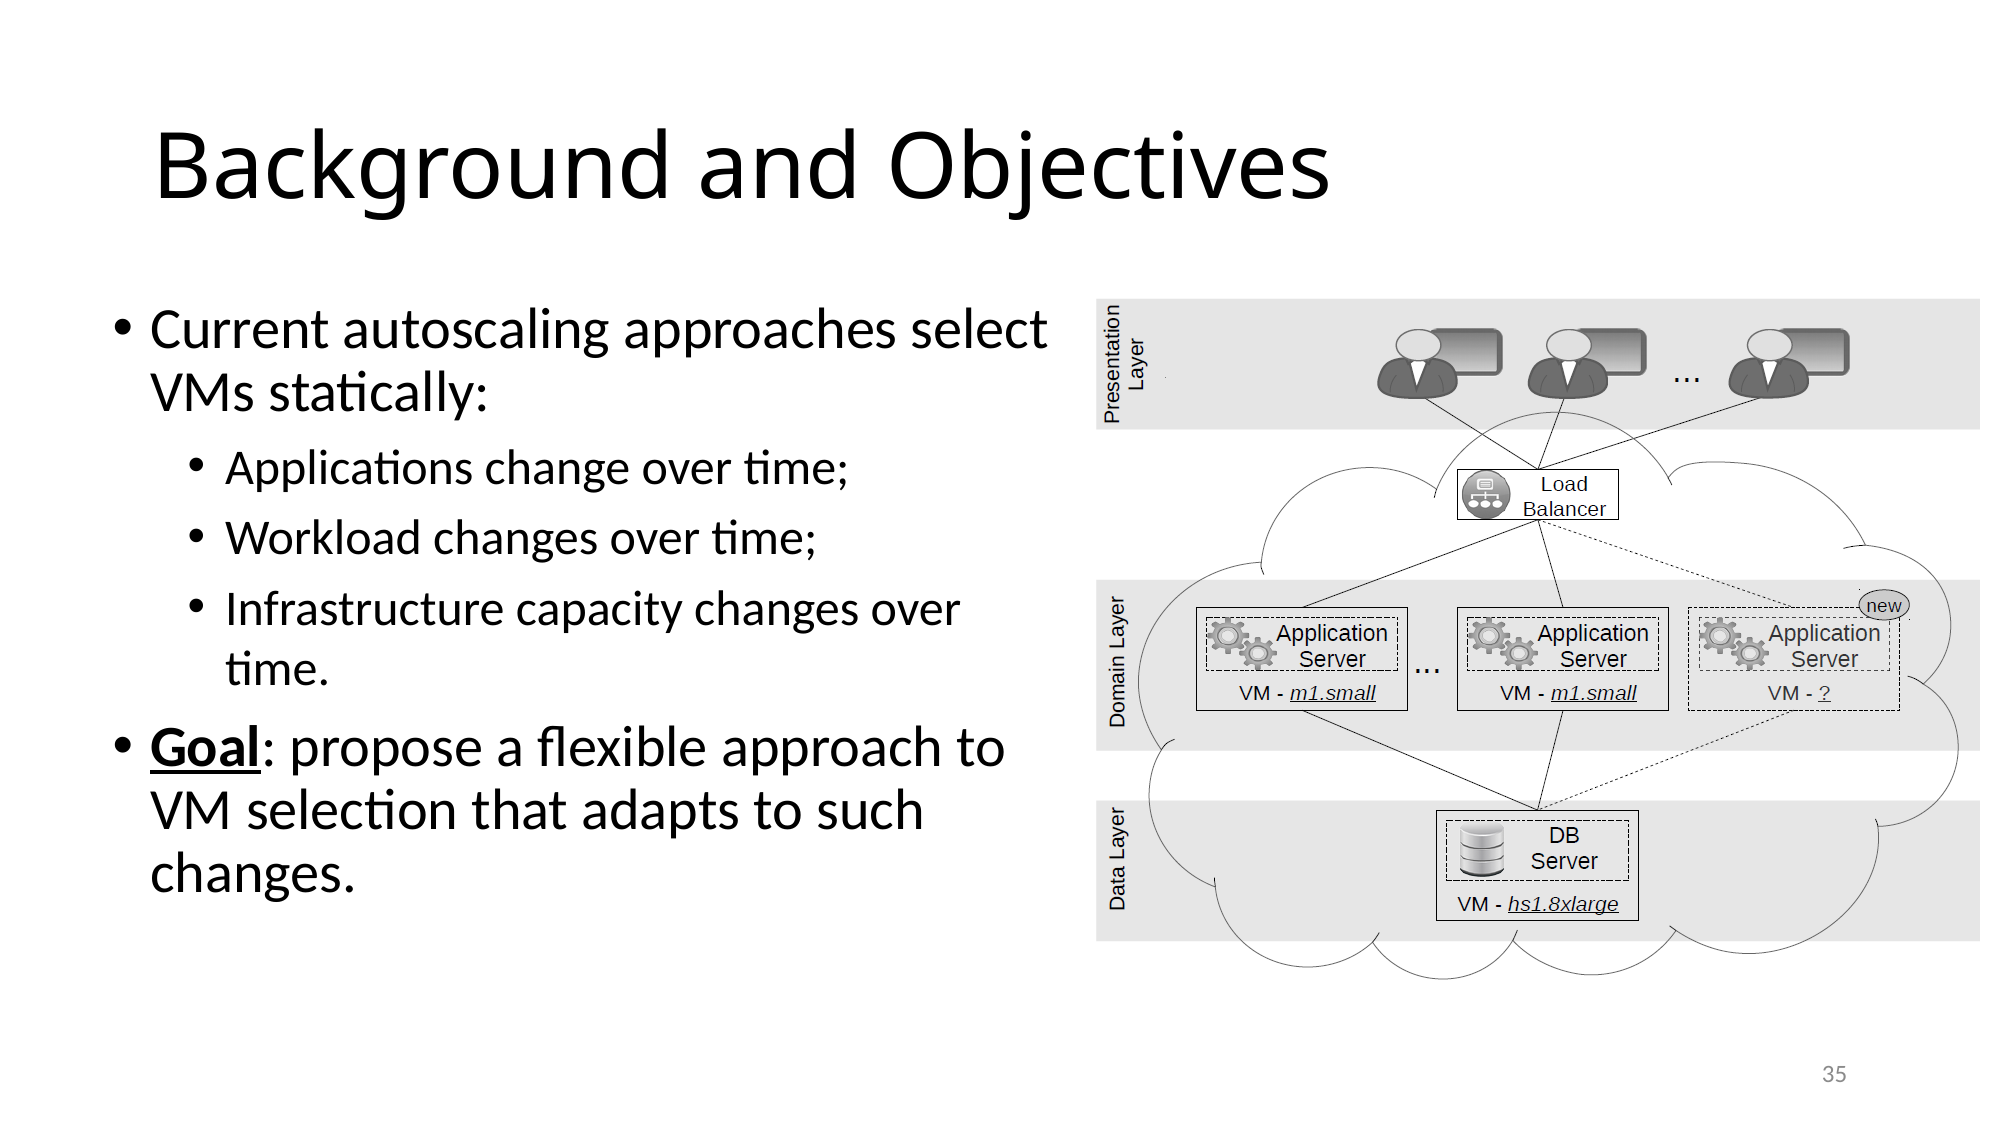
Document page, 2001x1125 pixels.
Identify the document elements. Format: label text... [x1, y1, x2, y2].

title Background and Objectives [137, 59, 1863, 278]
picture [1090, 292, 1993, 986]
list Current autoscaling approaches select VMs statically: Applications change over time; Workload changes over time; Infrastructure capacity changes over time. Goal: propose a flexible approach to VM selection that adapts to such changes. [97, 290, 1090, 1005]
slide_number <number> [1412, 1042, 1863, 1103]
